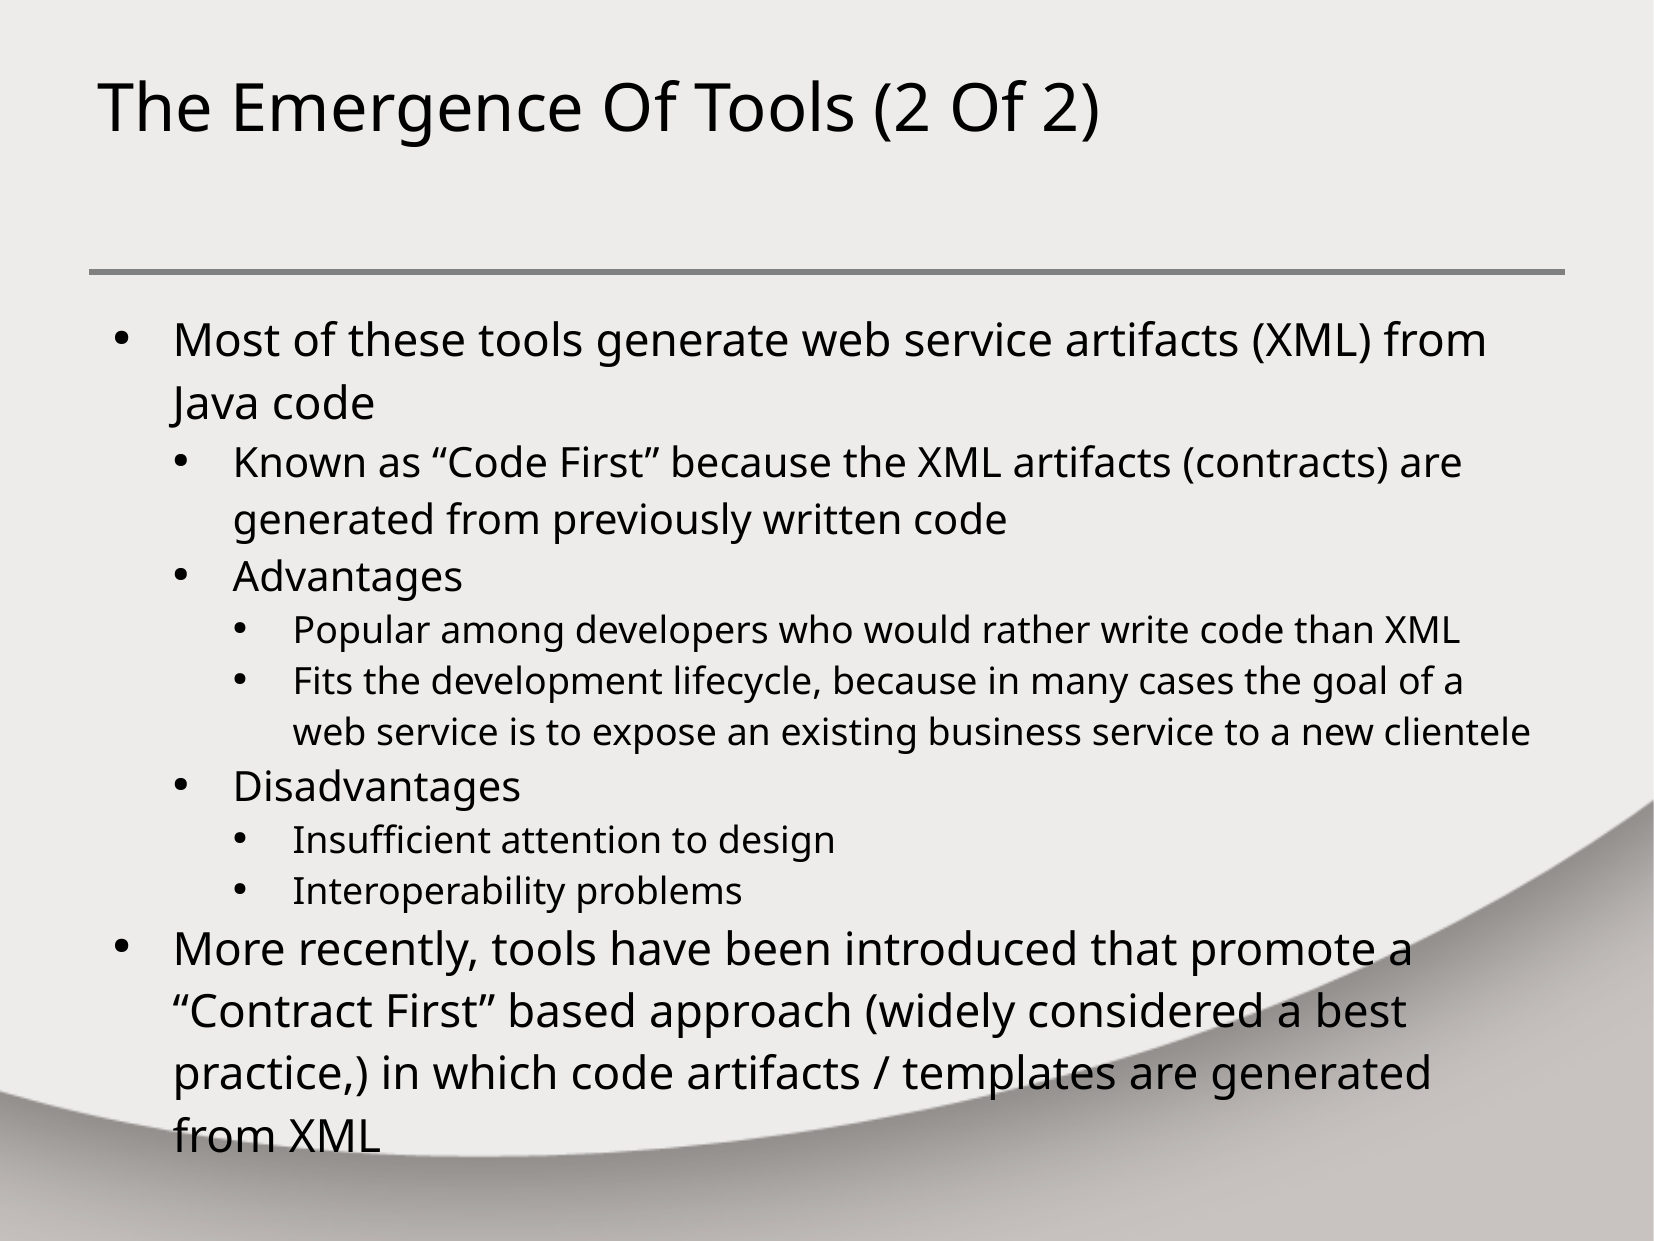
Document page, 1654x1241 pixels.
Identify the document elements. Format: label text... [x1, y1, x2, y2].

title The Emergence Of Tools (2 Of 2) [97, 75, 1561, 226]
picture [0, 0, 1654, 1241]
text_box Most of these tools generate web service artifacts (XML) from Java code Known as “Code First” because the XML artifacts (contracts) are generated from previously written code Advantages Popular among developers who would rather write code than XML Fits the development lifecycle, because in many cases the goal of a web service is to expose an existing business service to a new clientele Disadvantages Insufficient attention to design Interoperability problems More recently, tools have been introduced that promote a “Contract First” based approach (widely considered a best practice,) in which code artifacts / templates are generated from XML [97, 300, 1561, 1163]
